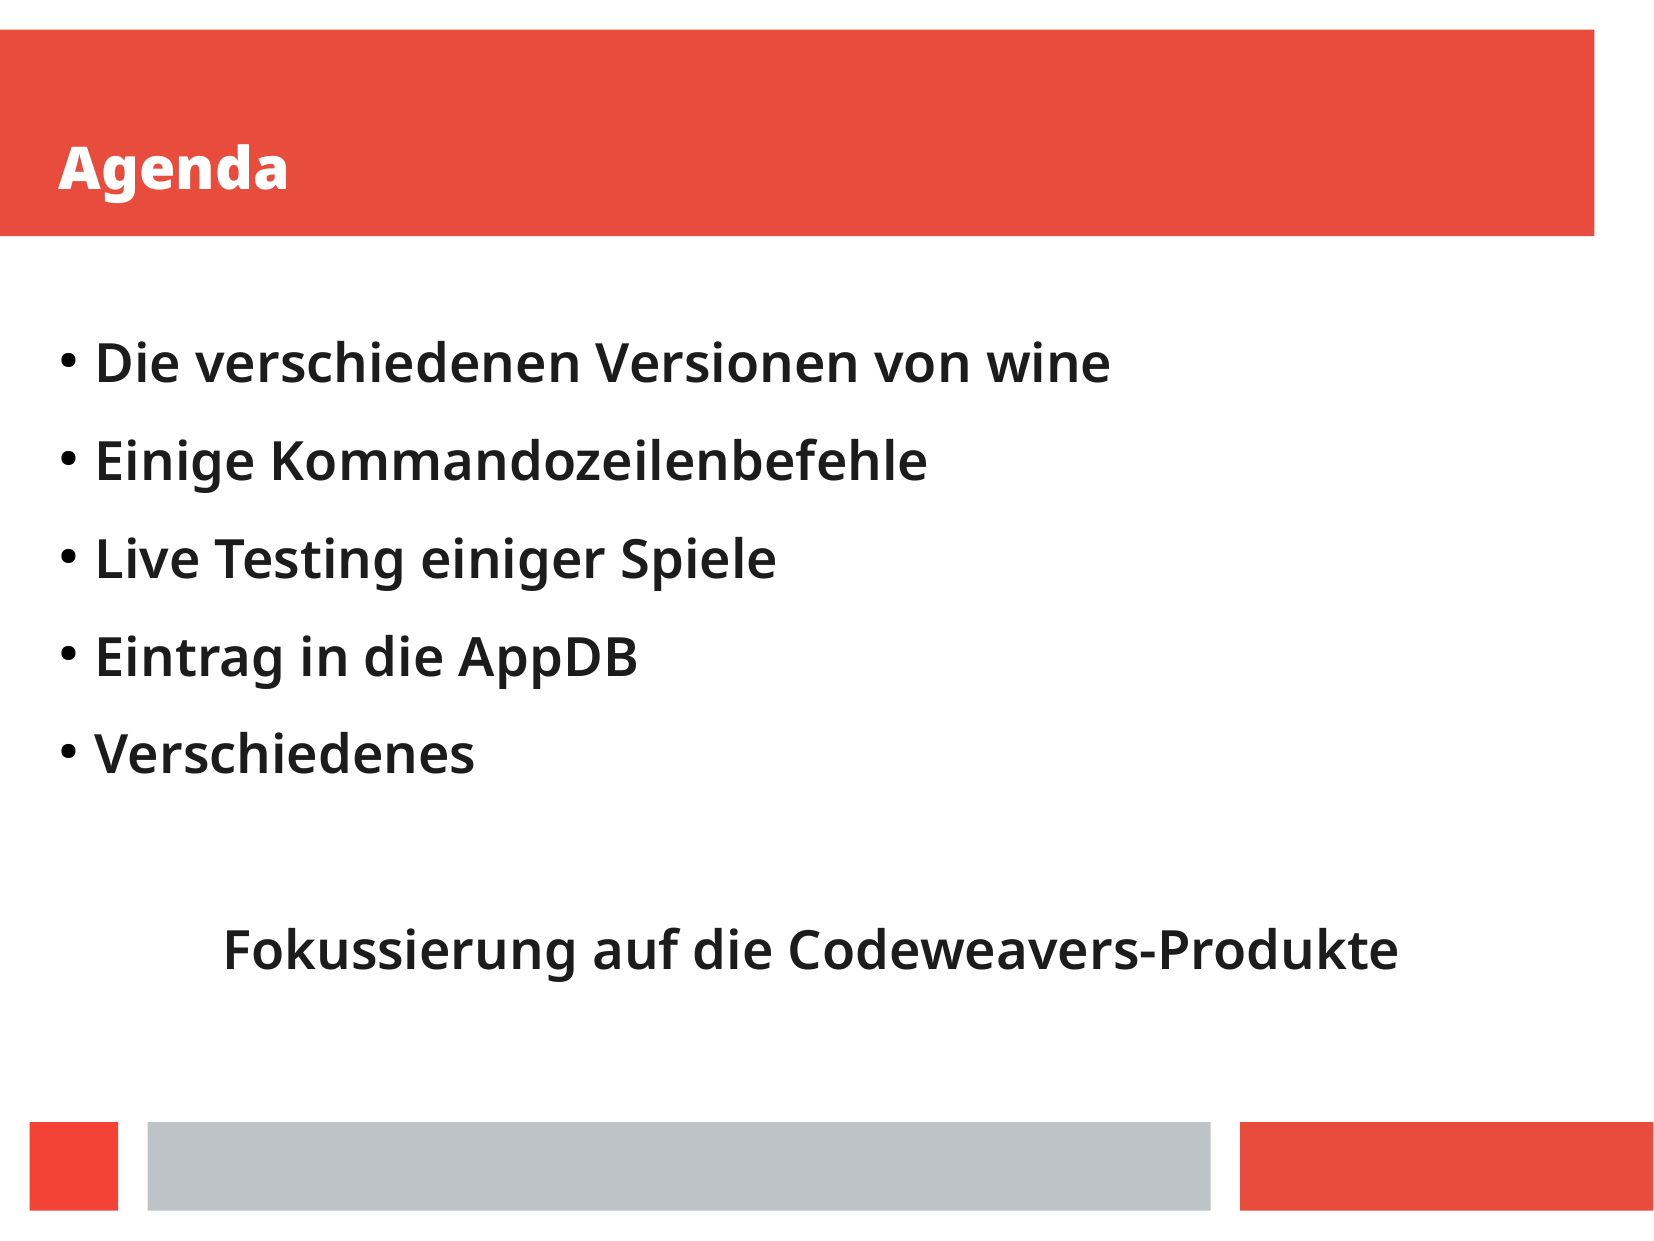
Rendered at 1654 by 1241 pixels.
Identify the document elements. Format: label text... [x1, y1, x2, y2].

title Agenda [59, 59, 1595, 207]
list Die verschiedenen Versionen von wine Einige Kommandozeilenbefehle Live Testing einiger Spiele Eintrag in die AppDB Verschiedenes Fokussierung auf die Codeweavers-Produkte [59, 324, 1565, 1093]
